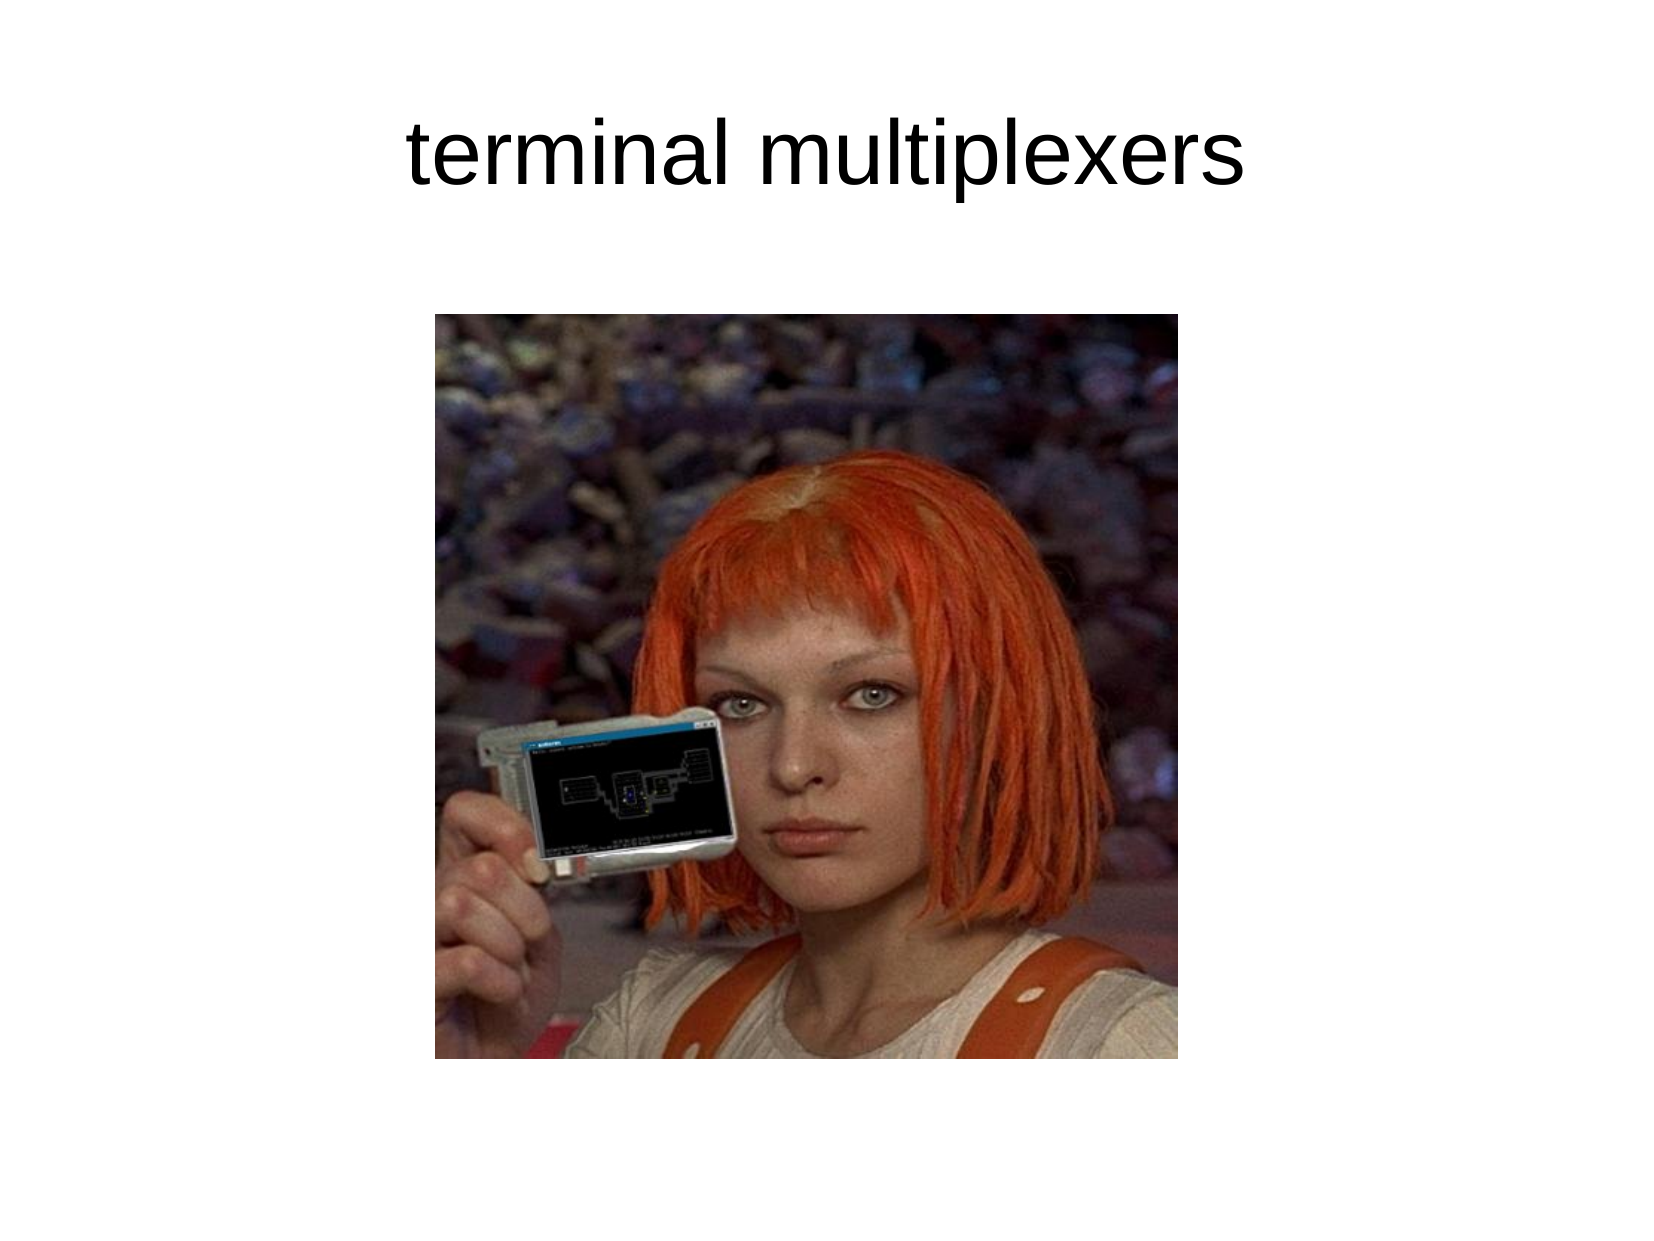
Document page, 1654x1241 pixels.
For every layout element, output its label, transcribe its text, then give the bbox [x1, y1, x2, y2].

title terminal multiplexers [82, 49, 1571, 257]
picture [435, 314, 1178, 1059]
